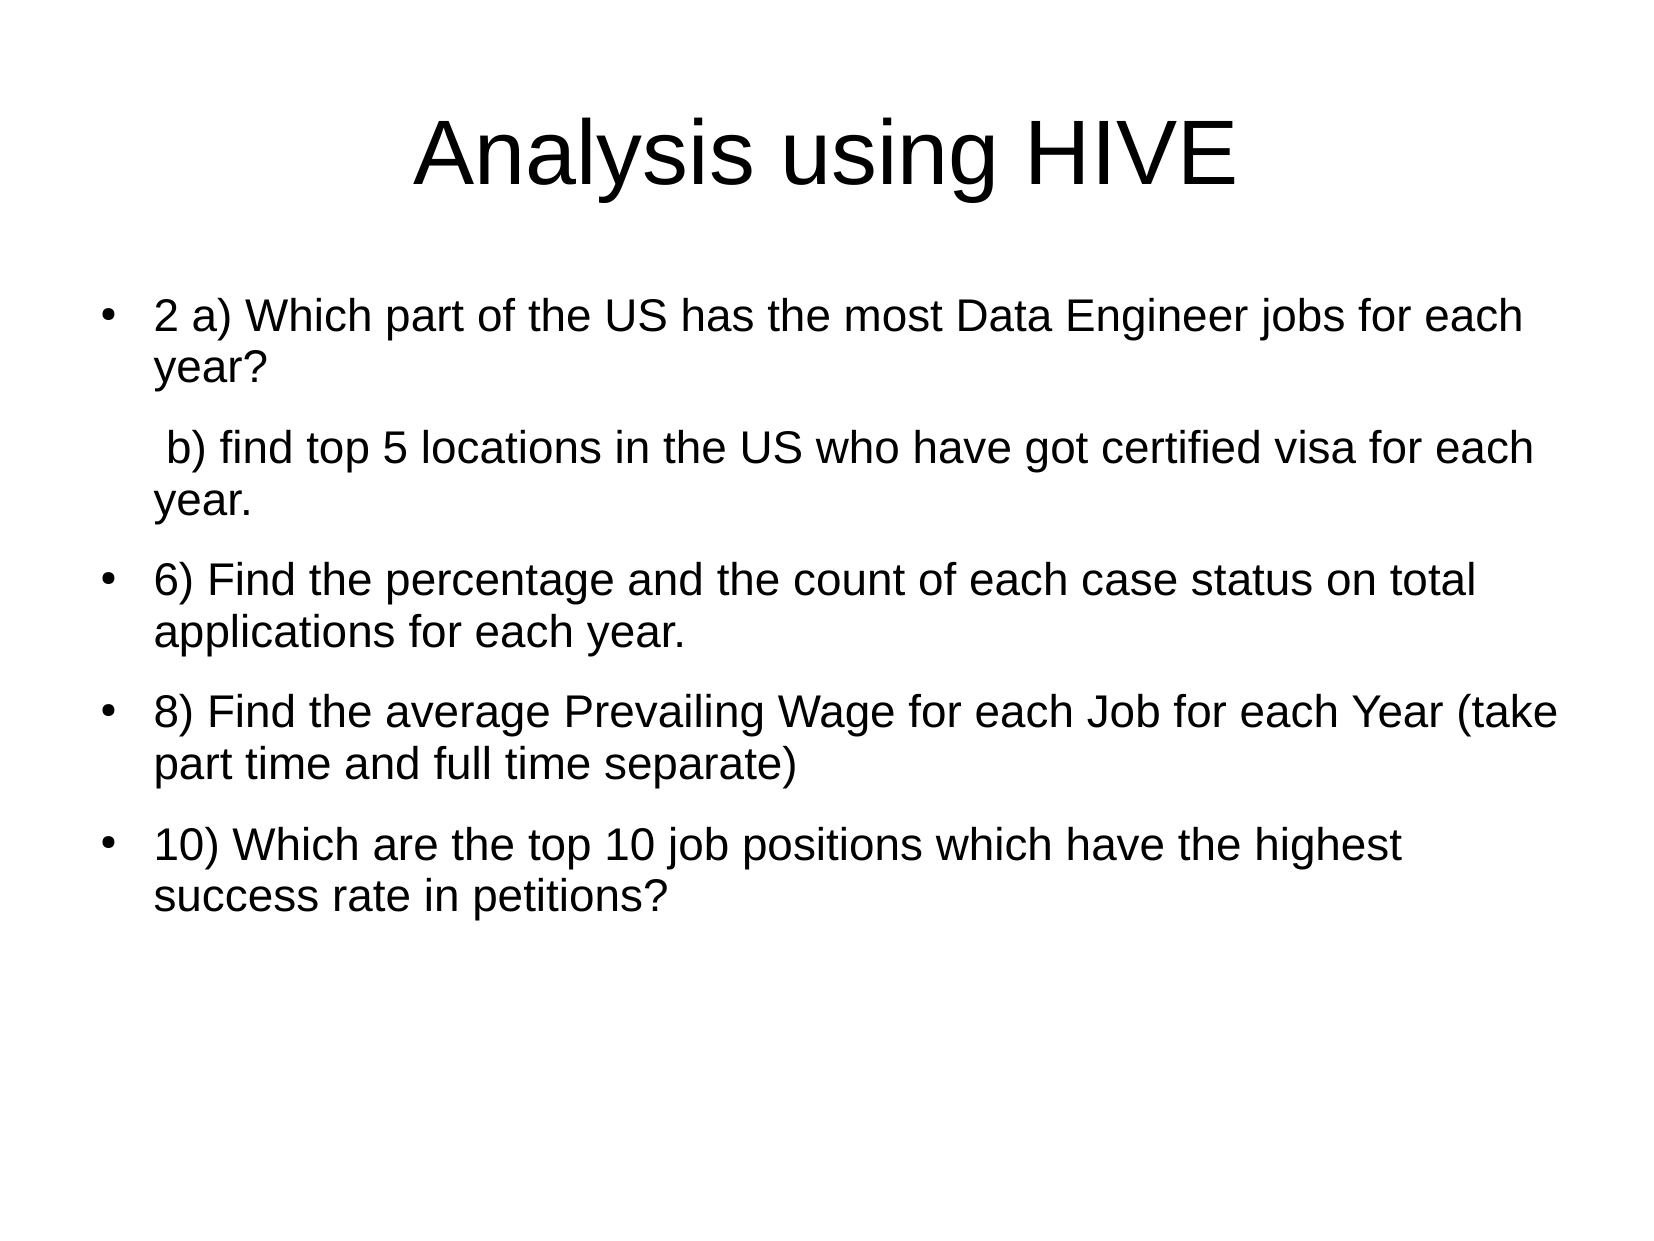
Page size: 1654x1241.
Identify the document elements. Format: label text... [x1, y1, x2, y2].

list 2 a) Which part of the US has the most Data Engineer jobs for each year? b) find top 5 locations in the US who have got certified visa for each year. 6) Find the percentage and the count of each case status on total applications for each year. 8) Find the average Prevailing Wage for each Job for each Year (take part time and full time separate) 10) Which are the top 10 job positions which have the highest success rate in petitions? [82, 290, 1571, 1010]
title Analysis using HIVE [82, 49, 1571, 257]
